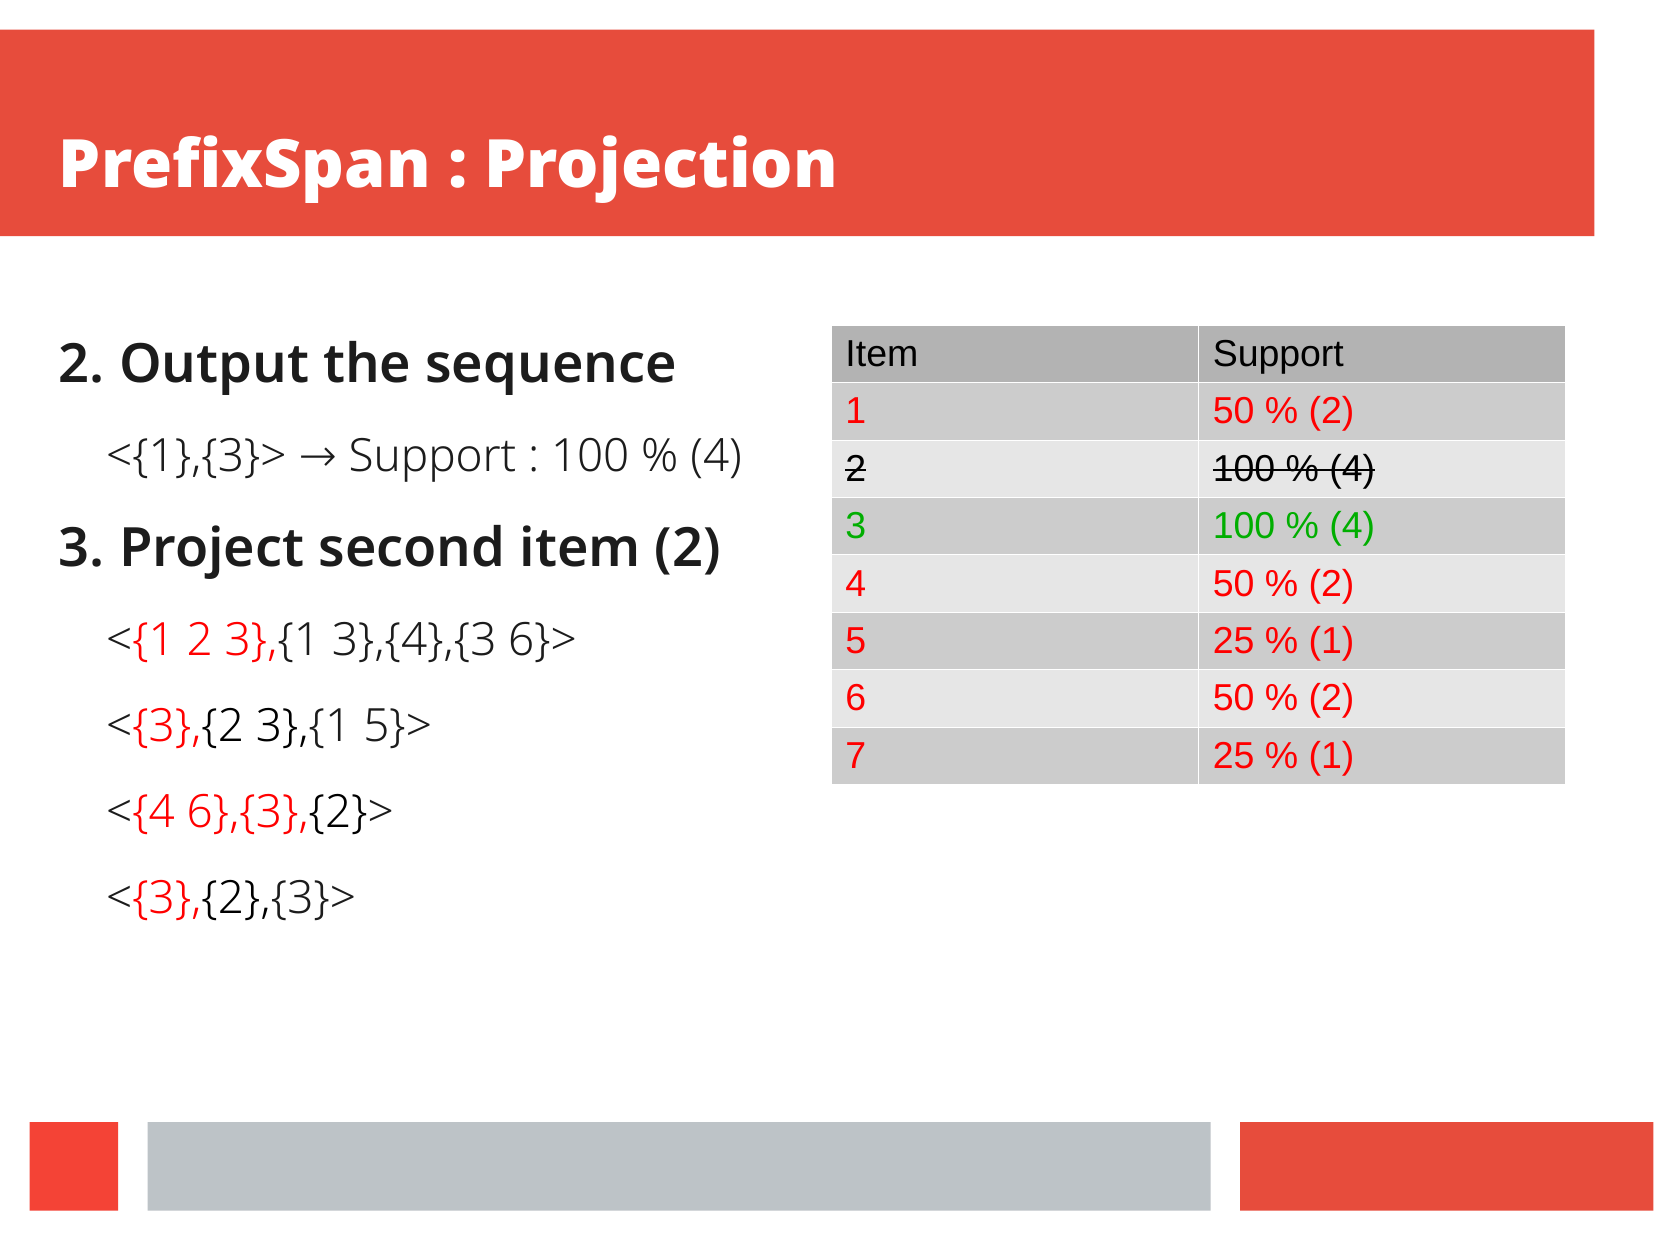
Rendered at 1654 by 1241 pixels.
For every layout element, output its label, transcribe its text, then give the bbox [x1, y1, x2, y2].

table_cell 5 [832, 613, 1198, 669]
table_cell 25 % (1) [1199, 728, 1565, 784]
table_header Item [832, 326, 1198, 382]
title PrefixSpan : Projection [59, 59, 1595, 207]
table_cell 100 % (4) [1199, 441, 1565, 497]
list 2. Output the sequence <{1},{3}> → Support : 100 % (4) 3. Project second item (2) <{1 2 3},{1 3},{4},{3 6}> <{3},{2 3},{1 5}> <{4 6},{3},{2}> <{3},{2},{3}> [59, 324, 794, 1093]
table_cell 7 [832, 728, 1198, 784]
table_cell 2 [832, 441, 1198, 497]
table_cell 1 [832, 383, 1198, 440]
table_cell 50 % (2) [1199, 383, 1565, 440]
table_header Support [1199, 326, 1565, 382]
table_cell 25 % (1) [1199, 613, 1565, 669]
table_cell 100 % (4) [1199, 498, 1565, 554]
table_cell 4 [832, 555, 1198, 612]
table_cell 50 % (2) [1199, 670, 1565, 727]
table_cell 50 % (2) [1199, 555, 1565, 612]
table_cell 3 [832, 498, 1198, 554]
table_cell 6 [832, 670, 1198, 727]
